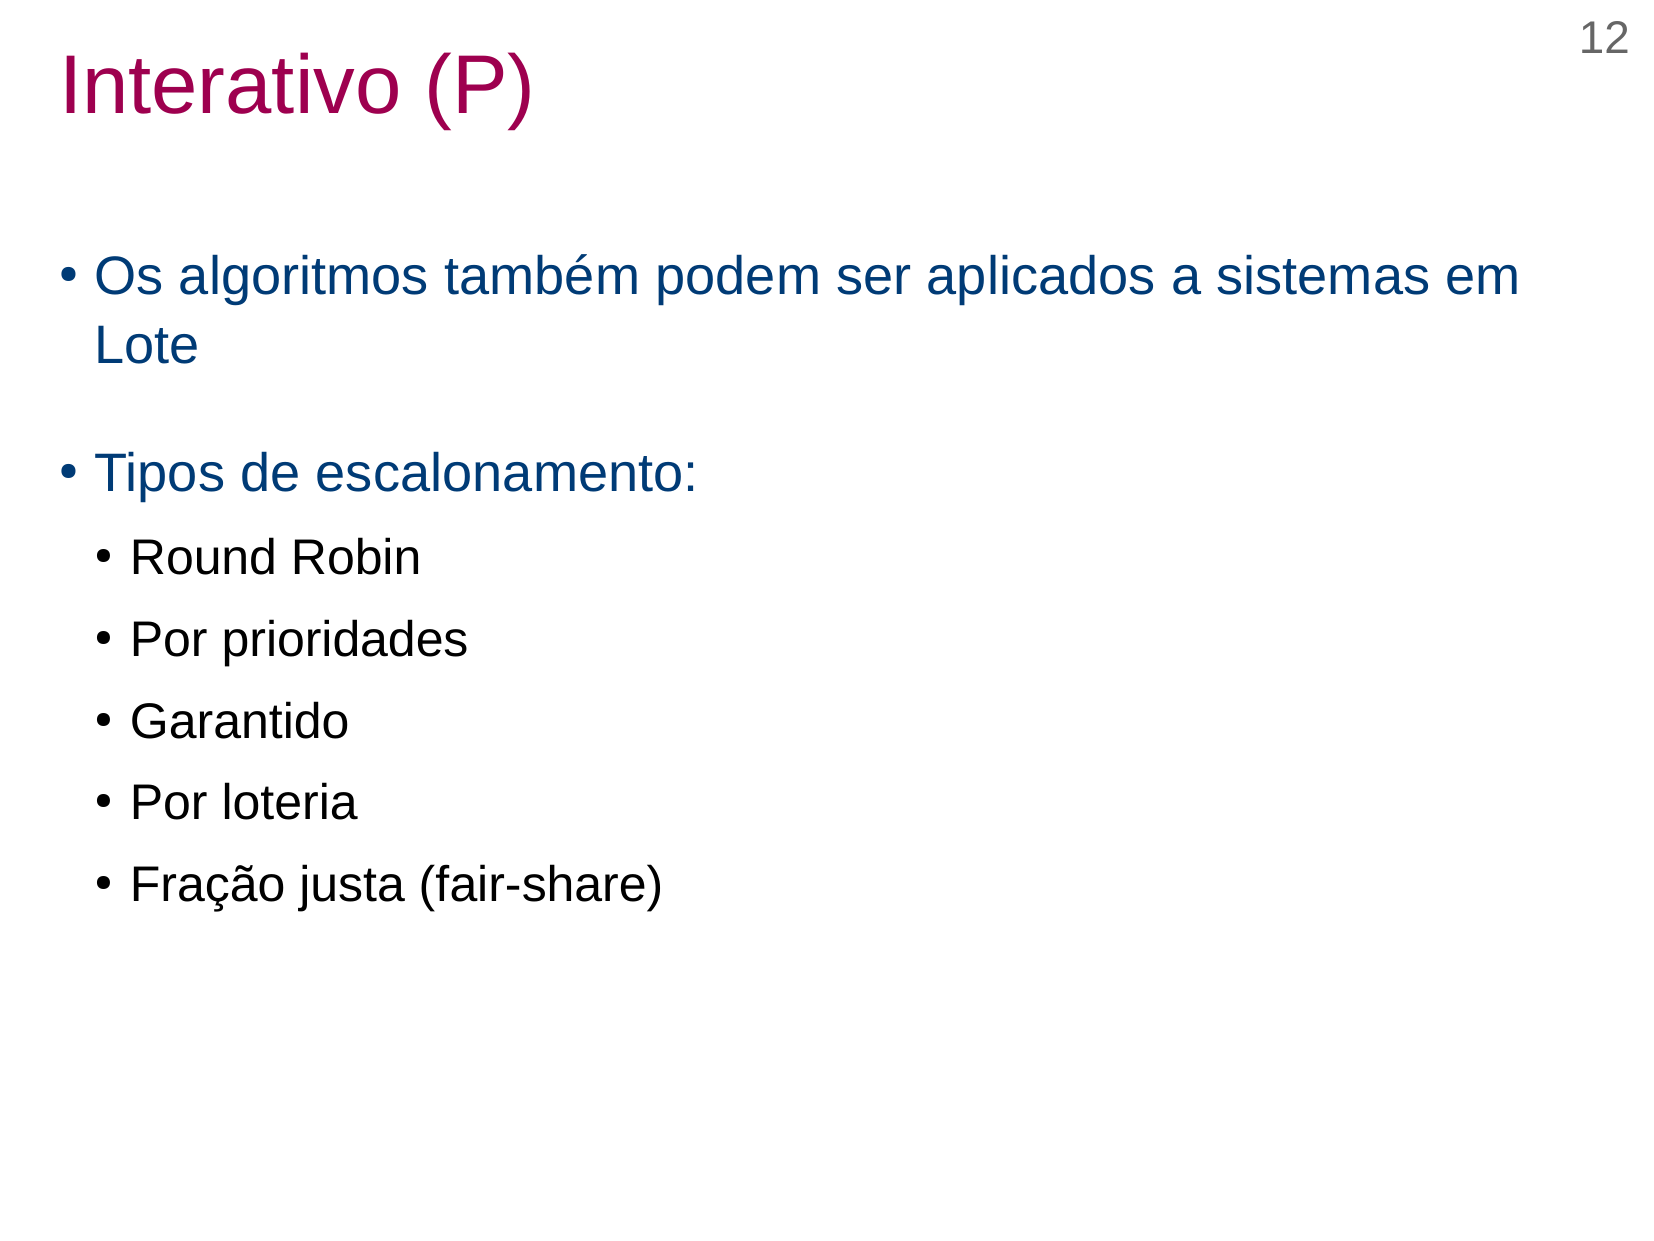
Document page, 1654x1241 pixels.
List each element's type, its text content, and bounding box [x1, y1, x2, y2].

title Interativo (P) [59, 29, 1595, 148]
list Os algoritmos também podem ser aplicados a sistemas em Lote Tipos de escalonamento: Round Robin Por prioridades Garantido Por loteria Fração justa (fair-share) [59, 236, 1595, 1211]
